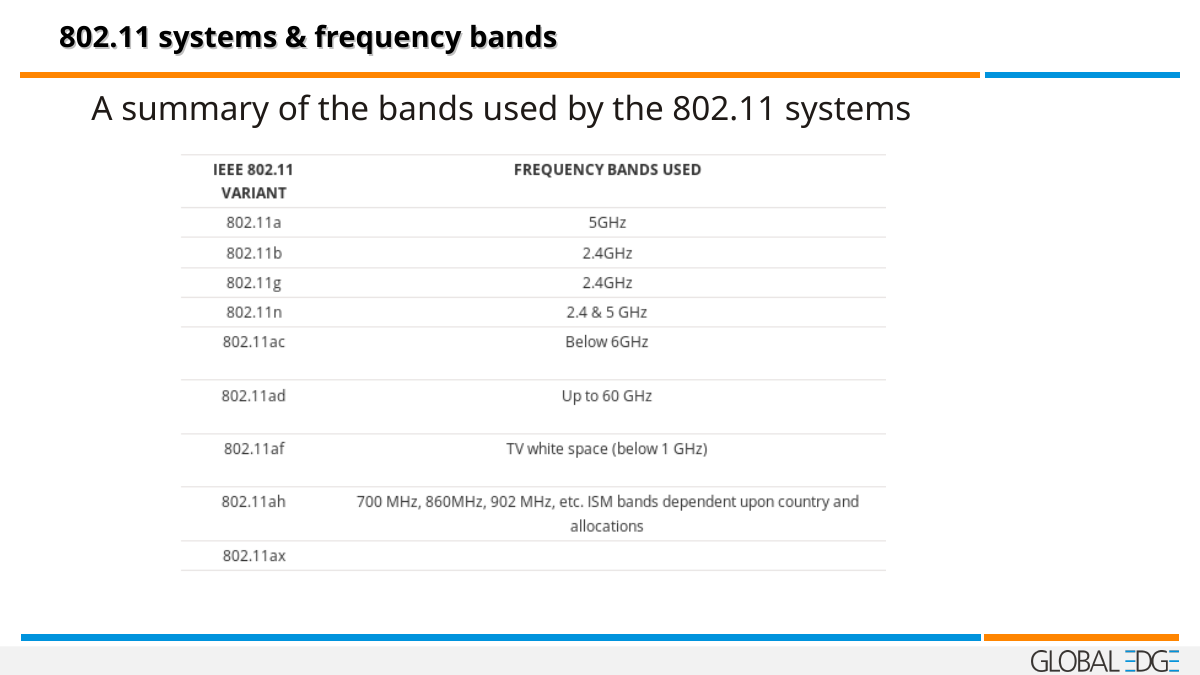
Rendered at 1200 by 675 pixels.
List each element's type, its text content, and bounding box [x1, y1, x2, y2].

list A summary of the bands used by the 802.11 systems [20, 87, 1179, 628]
title 802.11 systems & frequency bands [12, 9, 1088, 63]
picture [1031, 650, 1179, 672]
picture [175, 153, 886, 576]
